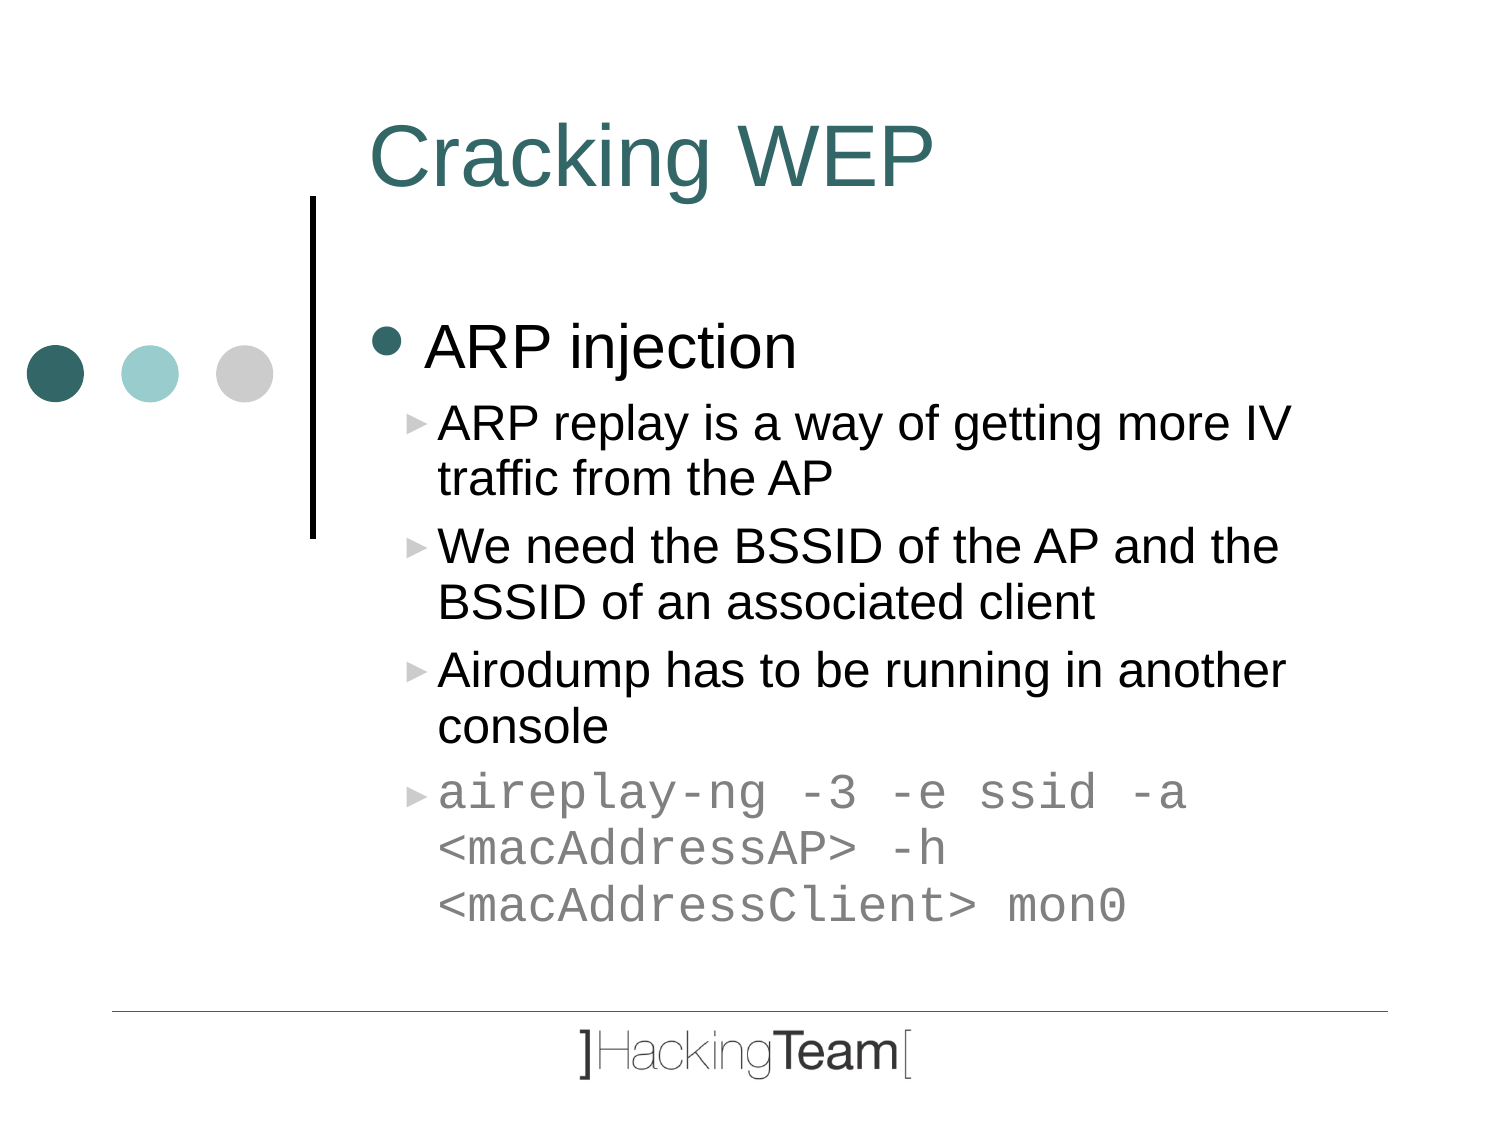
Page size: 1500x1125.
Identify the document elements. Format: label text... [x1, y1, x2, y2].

picture [574, 1041, 916, 1084]
title Cracking WEP [249, 38, 1401, 275]
list ARP injection ARP replay is a way of getting more IV traffic from the AP We need the BSSID of the AP and the BSSID of an associated client Airodump has to be running in another console aireplay-ng -3 -e ssid -a <macAddressAP> -h <macAddressClient> mon0 [249, 312, 1401, 1041]
